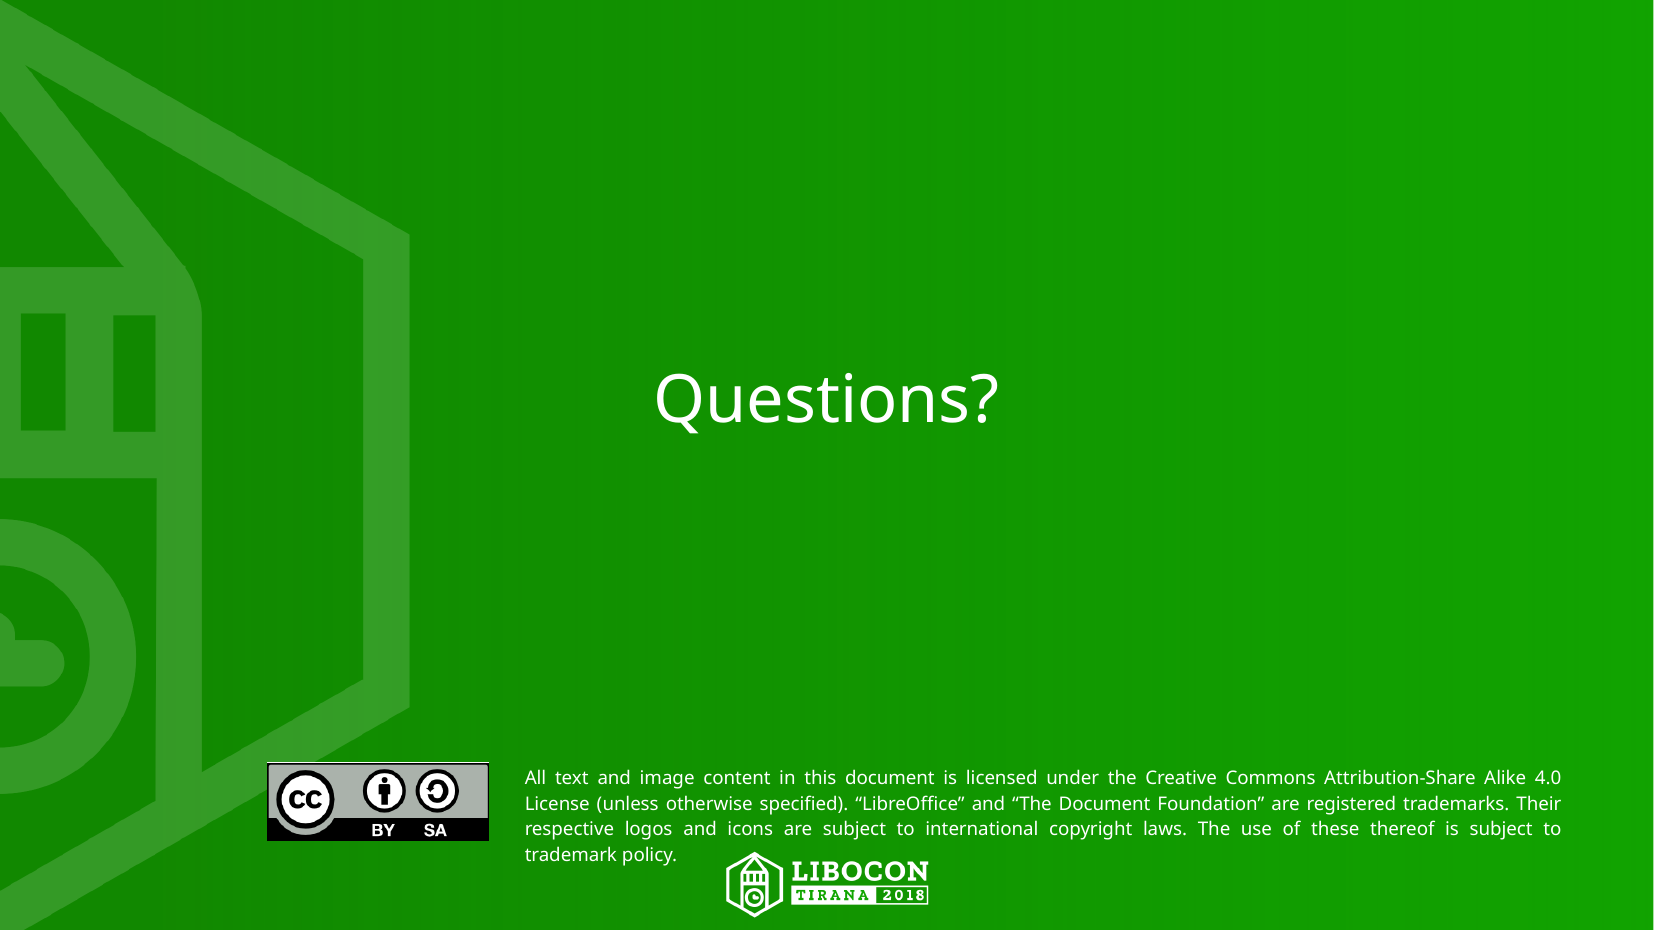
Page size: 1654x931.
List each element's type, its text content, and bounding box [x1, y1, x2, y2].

subtitle Questions? [82, 37, 1571, 757]
picture [0, 0, 1654, 930]
